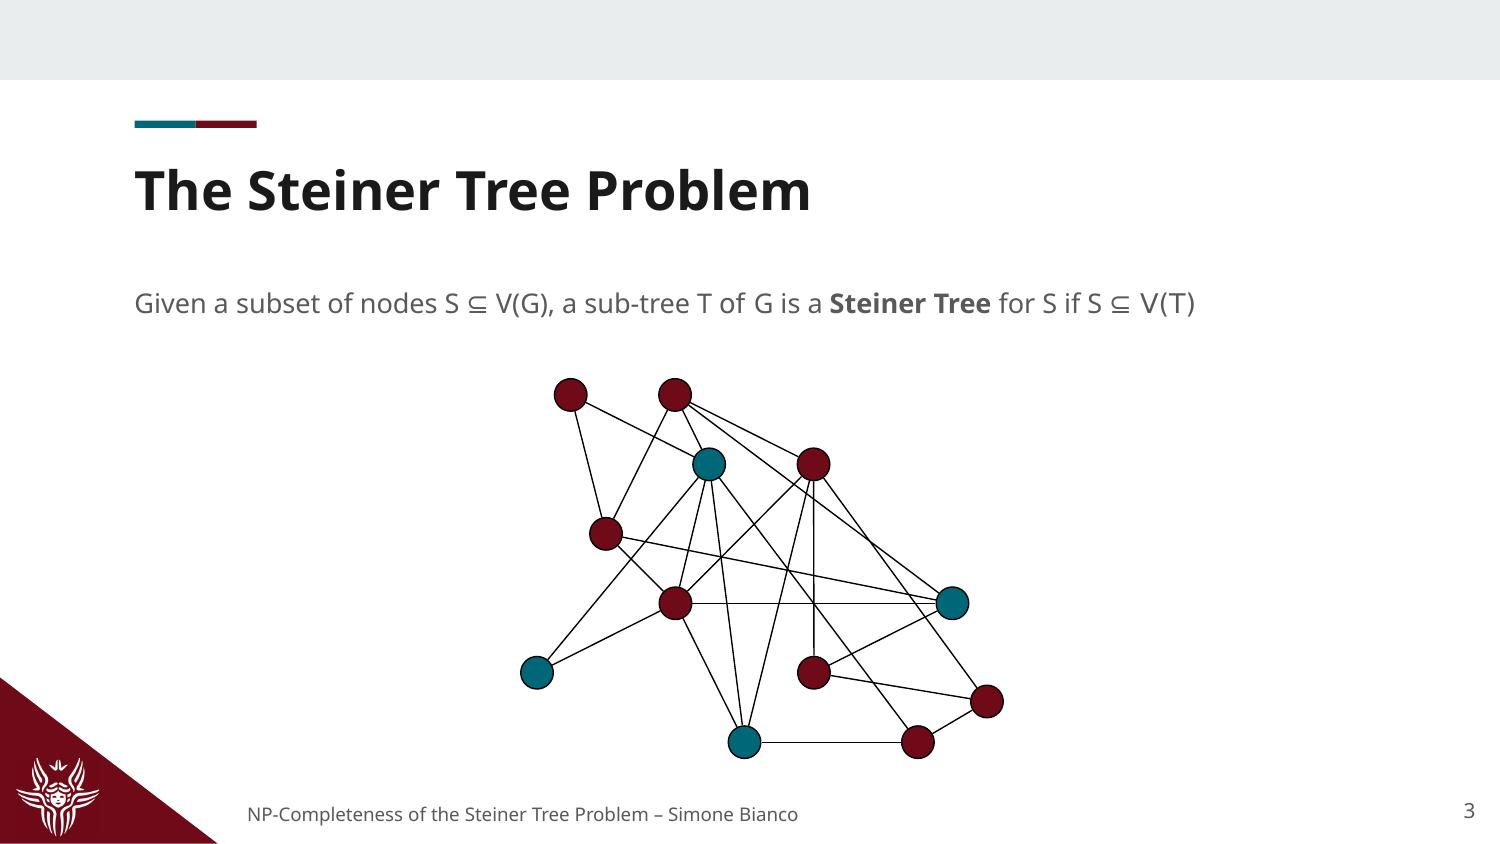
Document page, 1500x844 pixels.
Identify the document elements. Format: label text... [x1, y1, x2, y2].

picture [520, 637, 1004, 760]
list Given a subset of nodes S ⊆ V(G), a sub-tree T of G is a Steiner Tree for S if S ⊆ V(T) [119, 266, 1418, 637]
slide_number <number> [1400, 779, 1491, 844]
picture [16, 758, 100, 839]
title The Steiner Tree Problem [119, 141, 1381, 230]
subtitle NP-Completeness of the Steiner Tree Problem – Simone Bianco [232, 783, 1193, 839]
